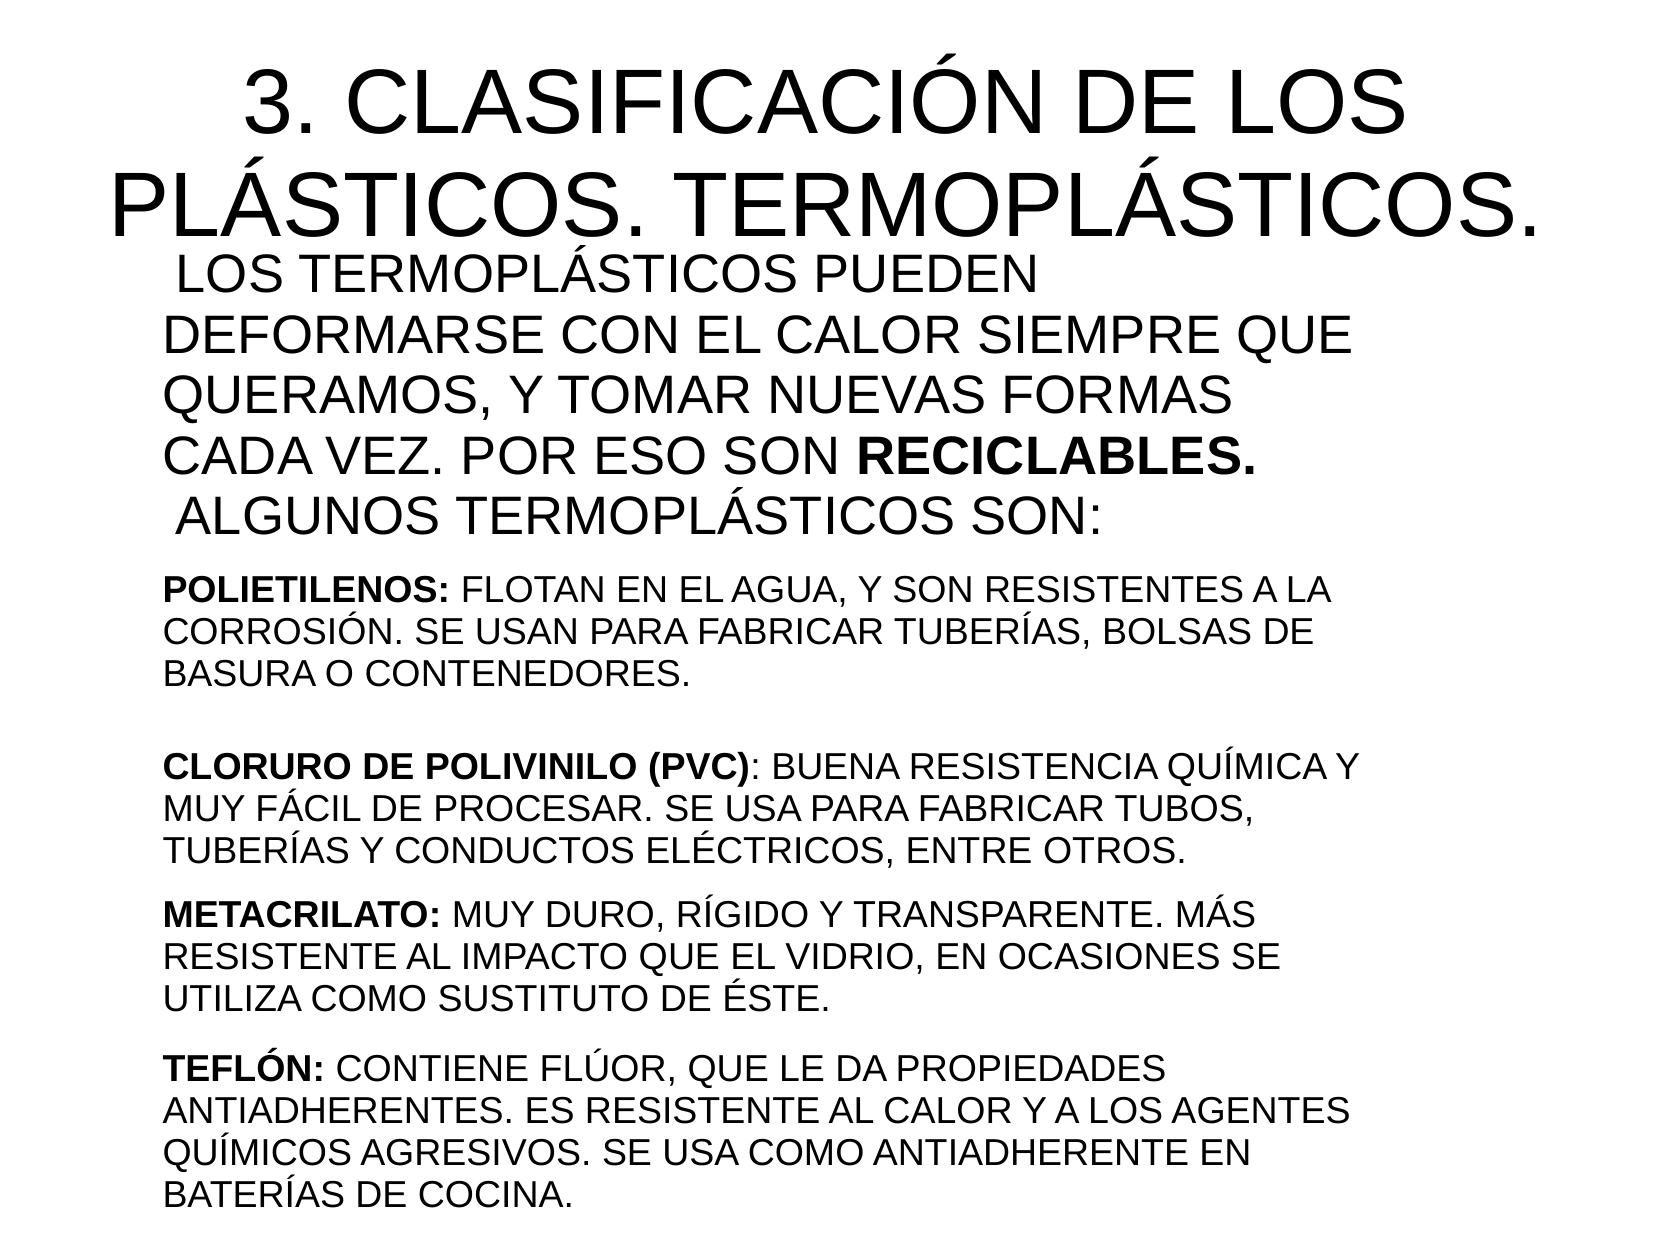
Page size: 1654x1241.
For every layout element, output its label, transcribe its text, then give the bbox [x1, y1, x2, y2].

text_box LOS TERMOPLÁSTICOS PUEDEN DEFORMARSE CON EL CALOR SIEMPRE QUE QUERAMOS, Y TOMAR NUEVAS FORMAS CADA VEZ. POR ESO SON RECICLABLES. ALGUNOS TERMOPLÁSTICOS SON: [147, 236, 1388, 554]
text_box TEFLÓN: CONTIENE FLÚOR, QUE LE DA PROPIEDADES ANTIADHERENTES. ES RESISTENTE AL CALOR Y A LOS AGENTES QUÍMICOS AGRESIVOS. SE USA COMO ANTIADHERENTE EN BATERÍAS DE COCINA. [147, 1040, 1418, 1224]
title 3. CLASIFICACIÓN DE LOS PLÁSTICOS. TERMOPLÁSTICOS. [82, 49, 1571, 257]
text_box CLORURO DE POLIVINILO (PVC): BUENA RESISTENCIA QUÍMICA Y MUY FÁCIL DE PROCESAR. SE USA PARA FABRICAR TUBOS, TUBERÍAS Y CONDUCTOS ELÉCTRICOS, ENTRE OTROS. [147, 738, 1418, 879]
text_box POLIETILENOS: FLOTAN EN EL AGUA, Y SON RESISTENTES A LA CORROSIÓN. SE USAN PARA FABRICAR TUBERÍAS, BOLSAS DE BASURA O CONTENEDORES. [147, 561, 1418, 702]
text_box METACRILATO: MUY DURO, RÍGIDO Y TRANSPARENTE. MÁS RESISTENTE AL IMPACTO QUE EL VIDRIO, EN OCASIONES SE UTILIZA COMO SUSTITUTO DE ÉSTE. [147, 885, 1418, 1027]
